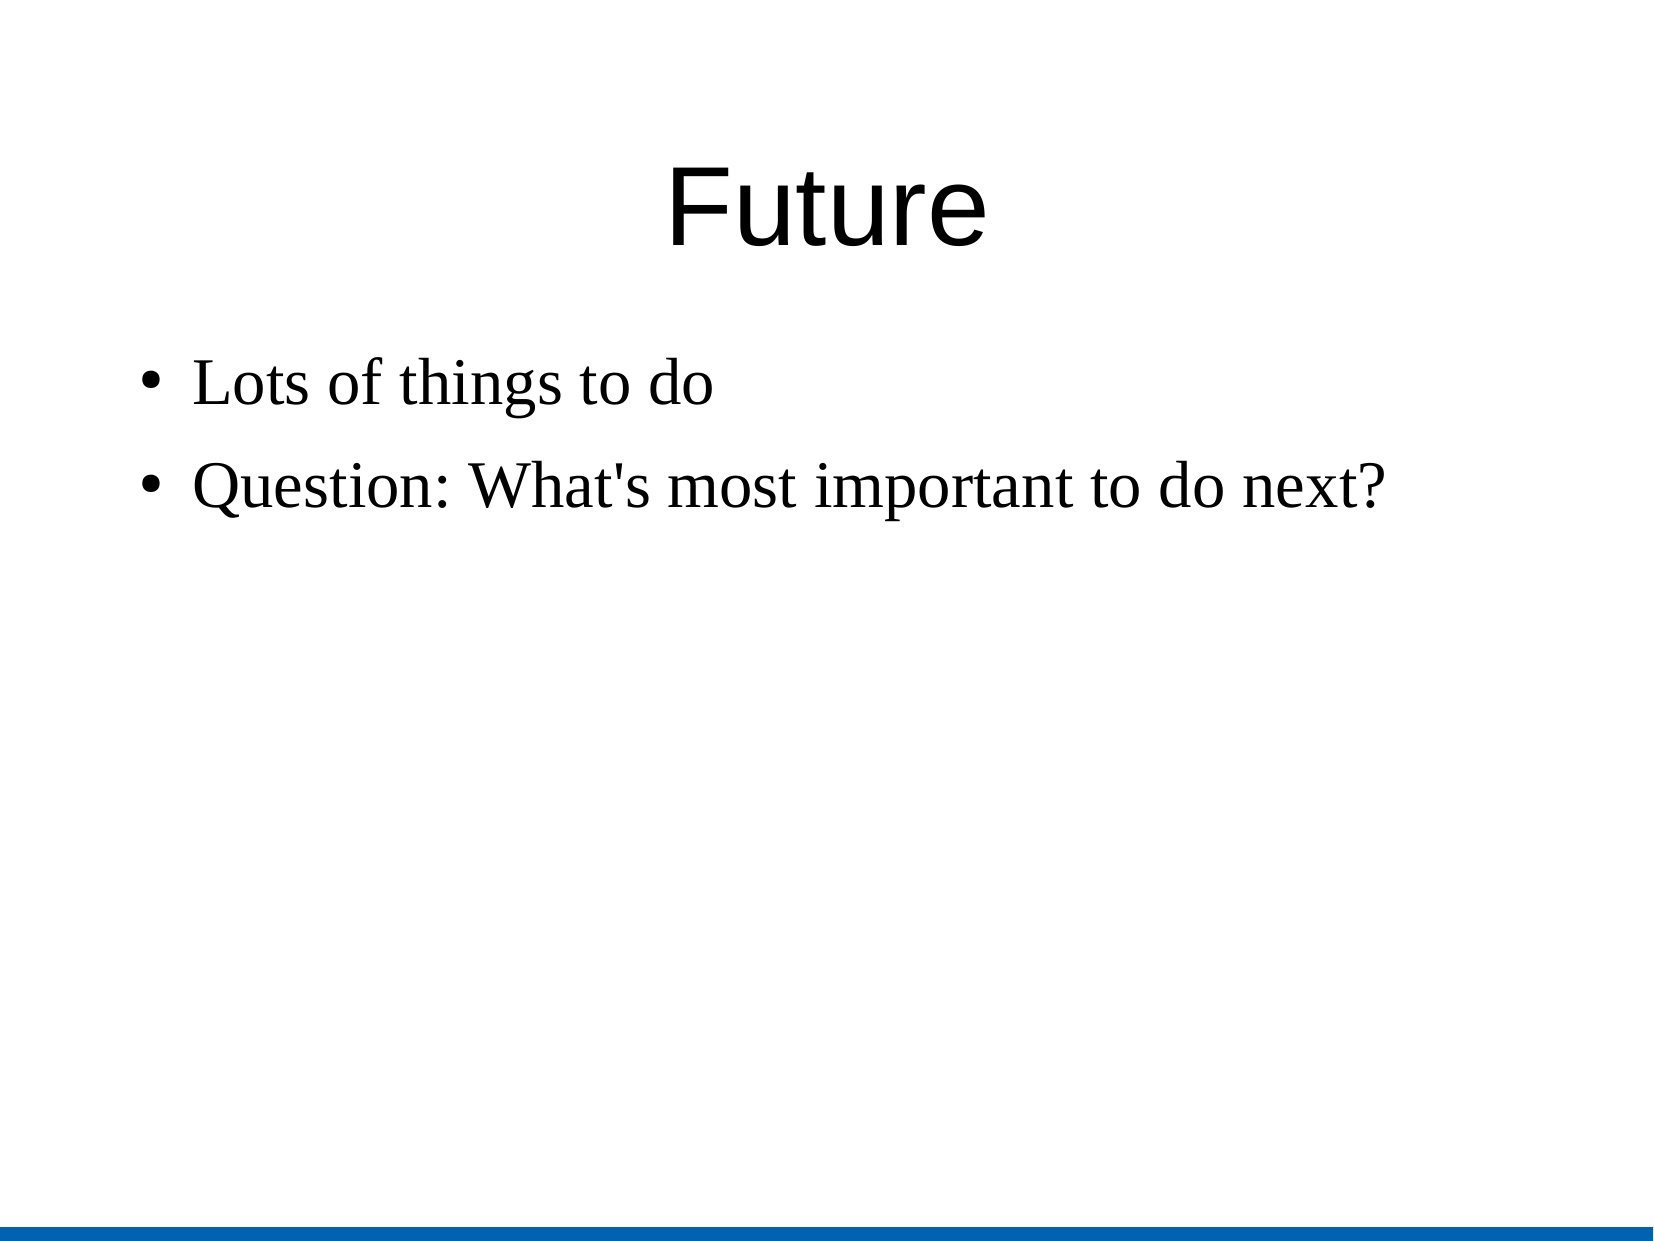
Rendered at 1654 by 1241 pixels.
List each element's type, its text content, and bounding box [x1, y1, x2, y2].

title Future [121, 102, 1533, 311]
list Lots of things to do Question: What's most important to do next? [121, 344, 1533, 1127]
